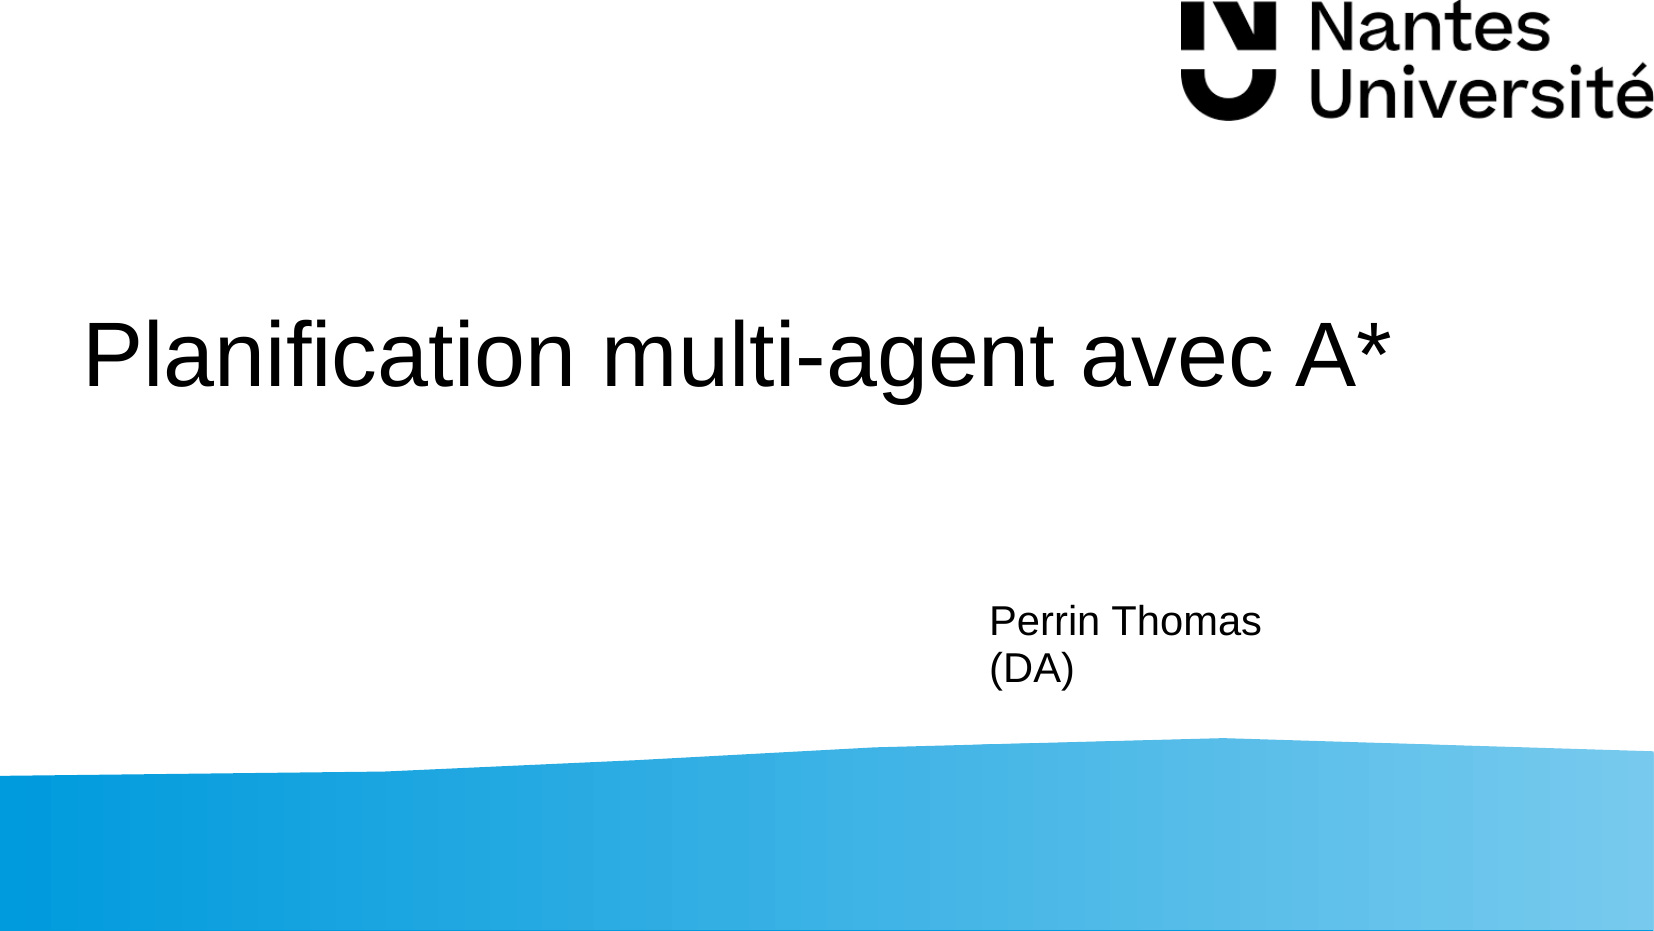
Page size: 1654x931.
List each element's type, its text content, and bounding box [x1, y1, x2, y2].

title Planification multi-agent avec A* [0, 265, 1477, 443]
text_box Perrin Thomas (DA) [974, 590, 1278, 699]
picture [1181, 0, 1654, 121]
